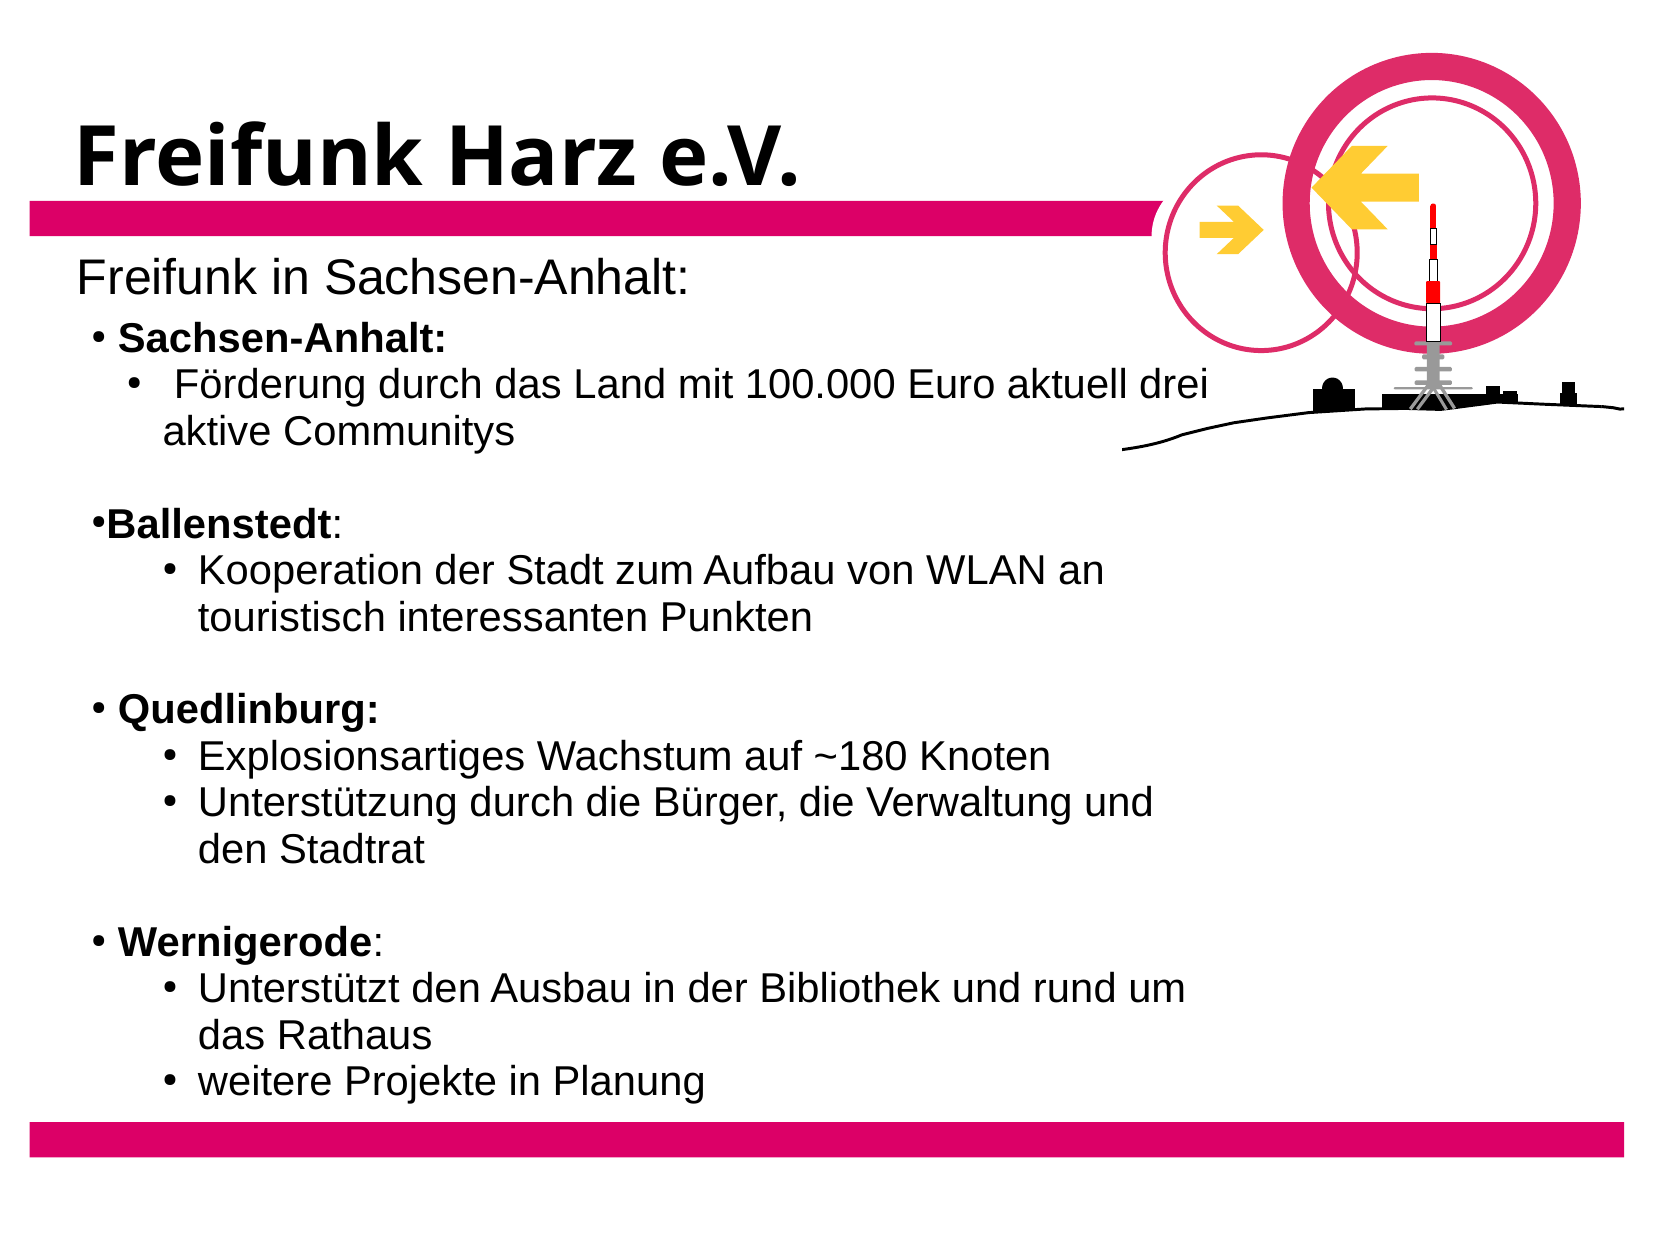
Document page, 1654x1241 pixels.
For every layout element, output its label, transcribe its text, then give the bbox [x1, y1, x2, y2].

text_box Sachsen-Anhalt: Förderung durch das Land mit 100.000 Euro aktuell drei aktive Communitys Ballenstedt: Kooperation der Stadt zum Aufbau von WLAN an touristisch interessanten Punkten Quedlinburg: Explosionsartiges Wachstum auf ~180 Knoten Unterstützung durch die Bürger, die Verwaltung und den Stadtrat Wernigerode: Unterstützt den Ausbau in der Bibliothek und rund um das Rathaus weitere Projekte in Planung [76, 307, 1229, 1113]
subtitle Freifunk in Sachsen-Anhalt: [76, 218, 798, 307]
